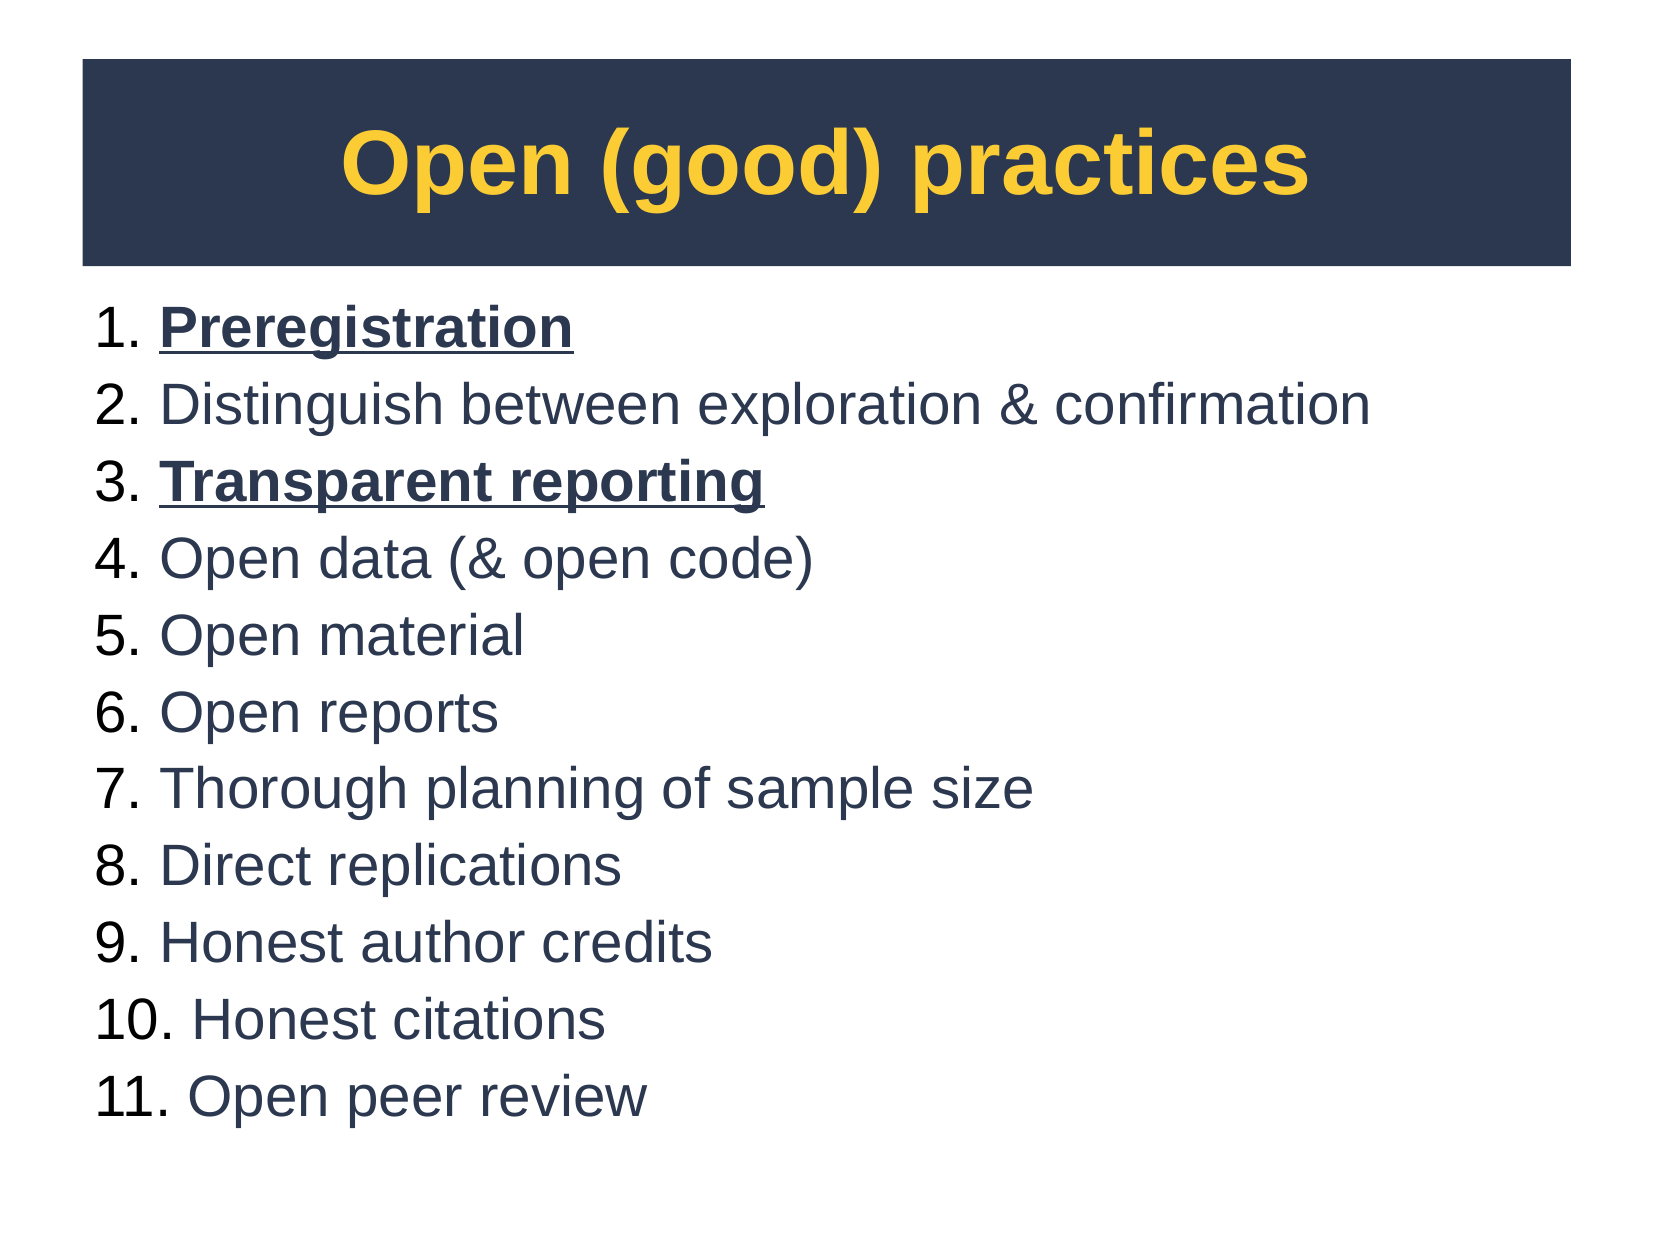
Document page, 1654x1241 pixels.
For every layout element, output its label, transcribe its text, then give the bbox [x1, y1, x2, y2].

subtitle Preregistration Distinguish between exploration & confirmation Transparent reporting Open data (& open code) Open material Open reports Thorough planning of sample size Direct replications Honest author credits Honest citations Open peer review [94, 295, 1583, 1184]
title Open (good) practices [82, 59, 1571, 267]
